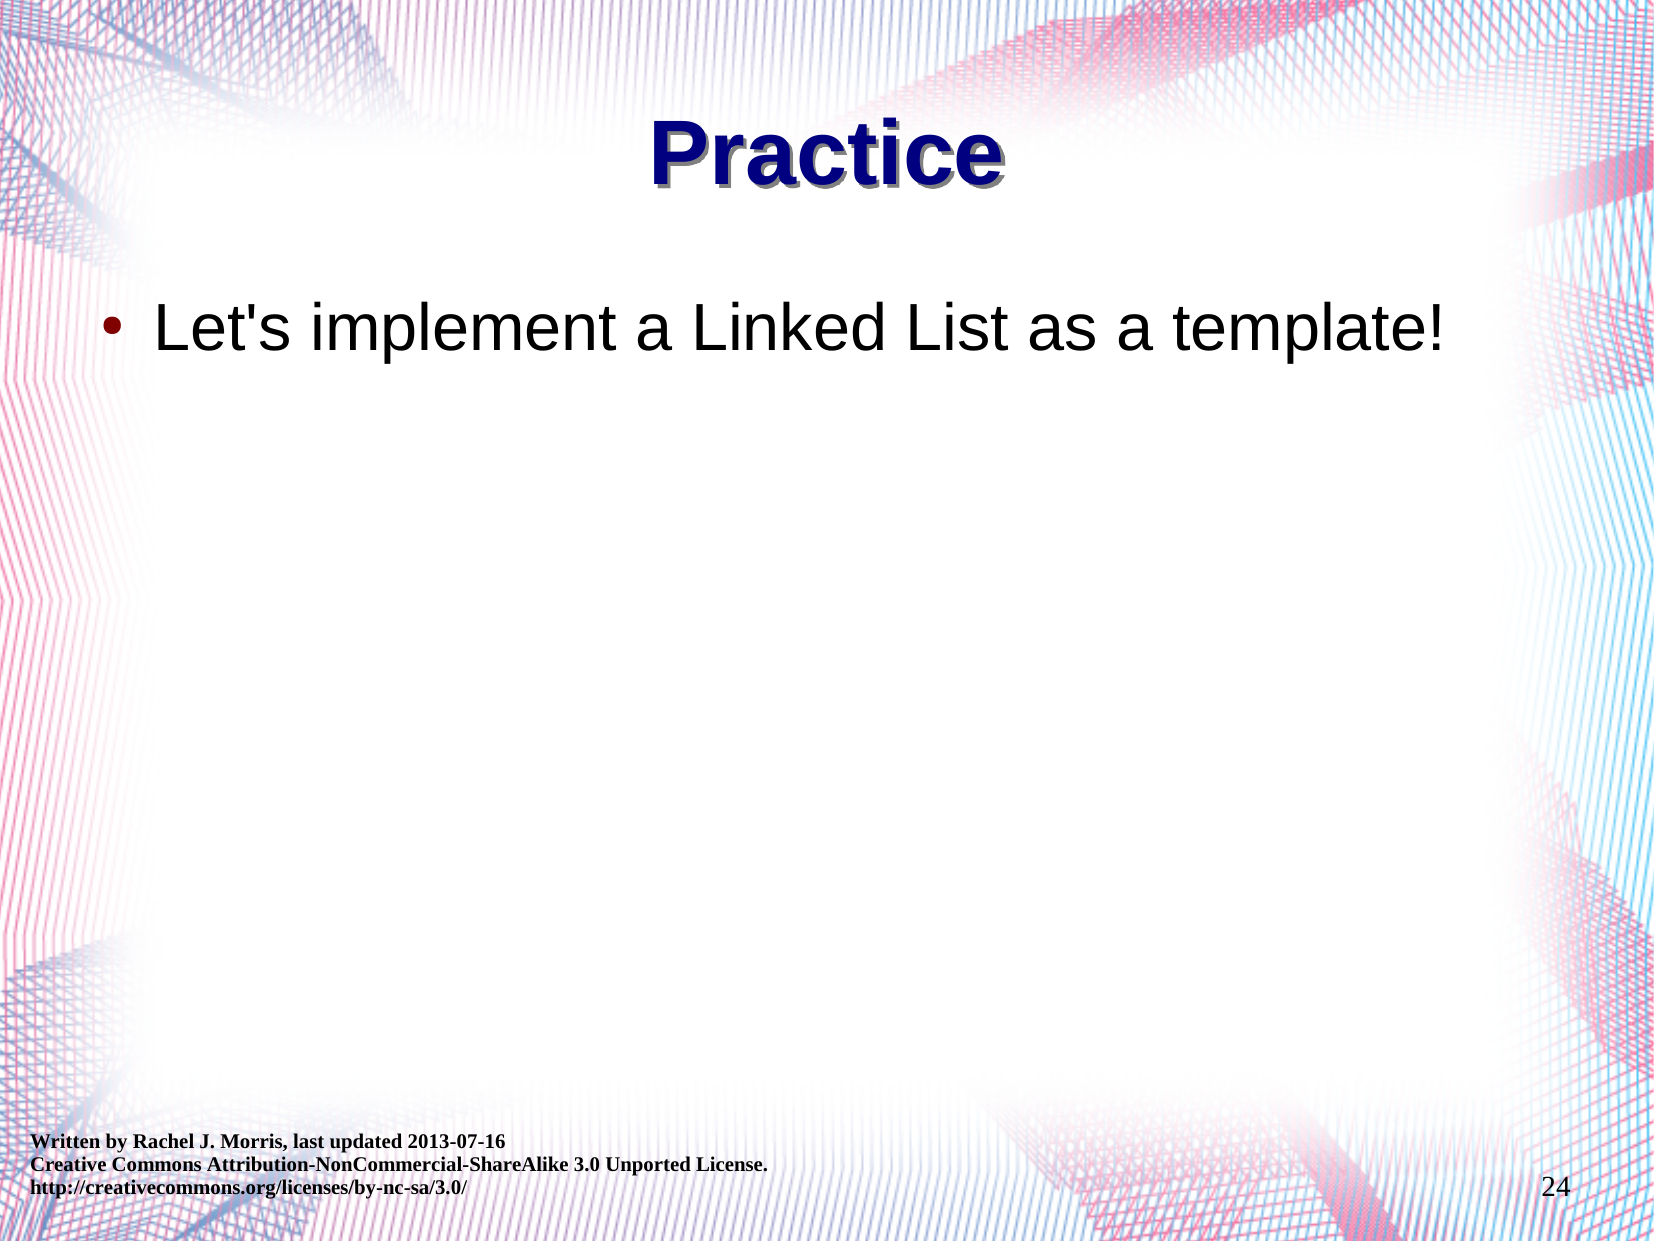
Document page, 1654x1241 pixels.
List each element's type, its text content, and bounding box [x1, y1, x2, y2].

title Practice [82, 49, 1571, 257]
list Let's implement a Linked List as a template! [82, 290, 1571, 1010]
picture [0, 0, 1654, 1241]
